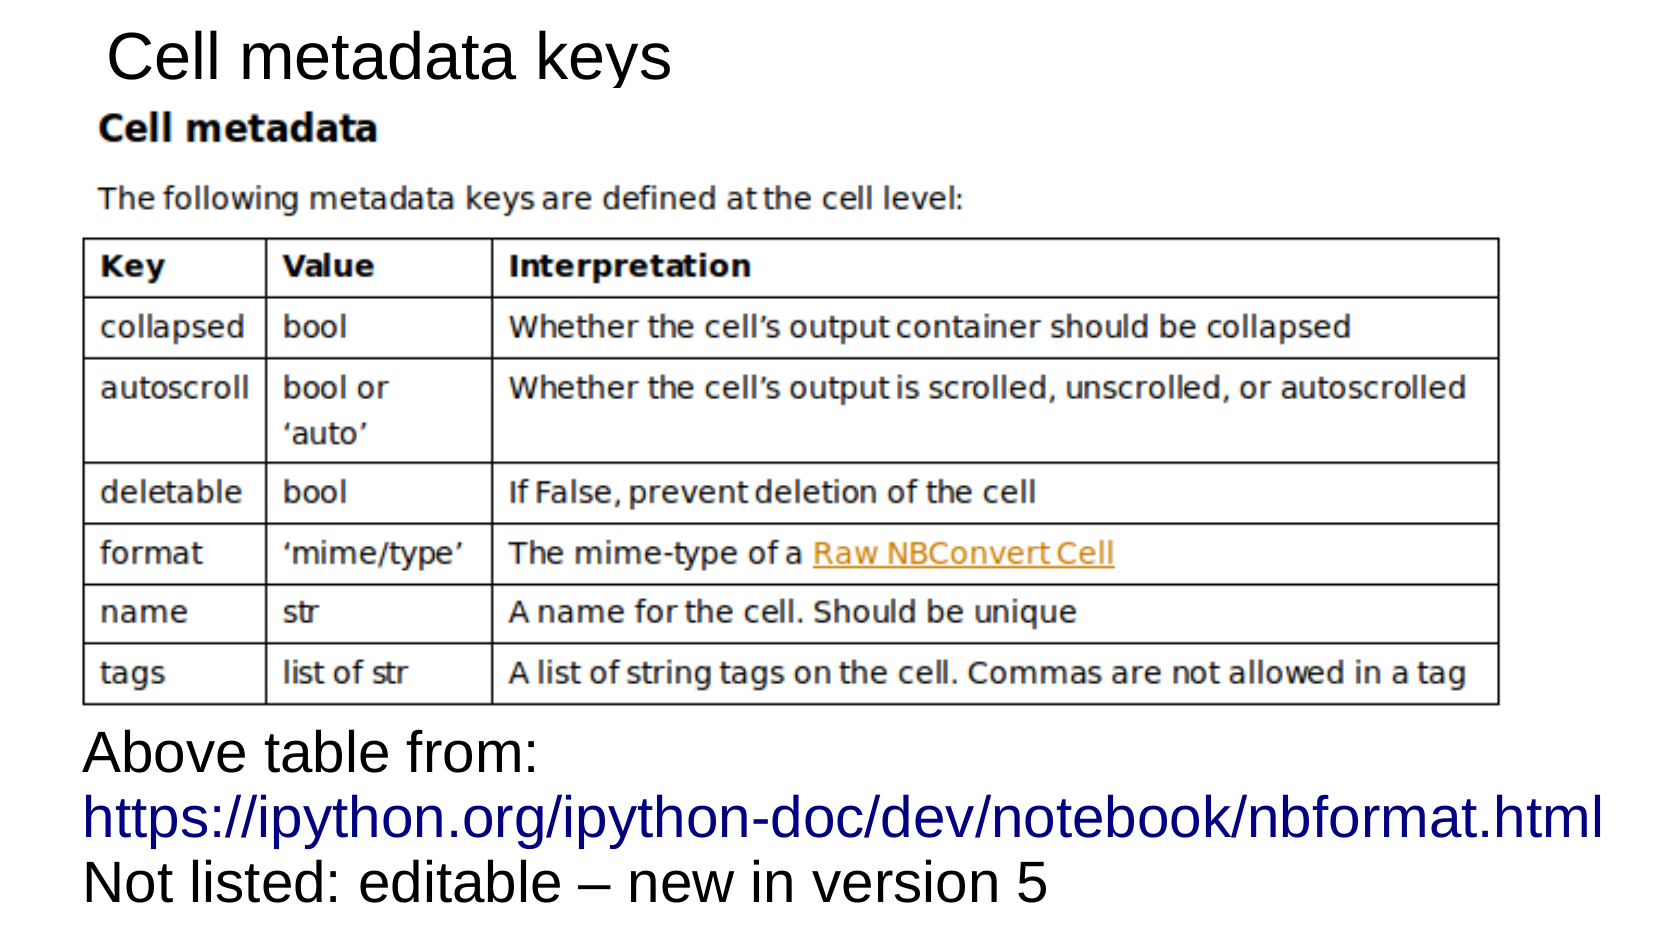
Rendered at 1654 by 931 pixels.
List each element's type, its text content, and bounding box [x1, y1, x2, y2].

subtitle Cell metadata keys [70, 11, 1559, 102]
picture [57, 88, 1522, 719]
text_box Above table from: https://ipython.org/ipython-doc/dev/notebook/nbformat.html Not listed: editable – new in version 5 [47, 719, 1619, 915]
